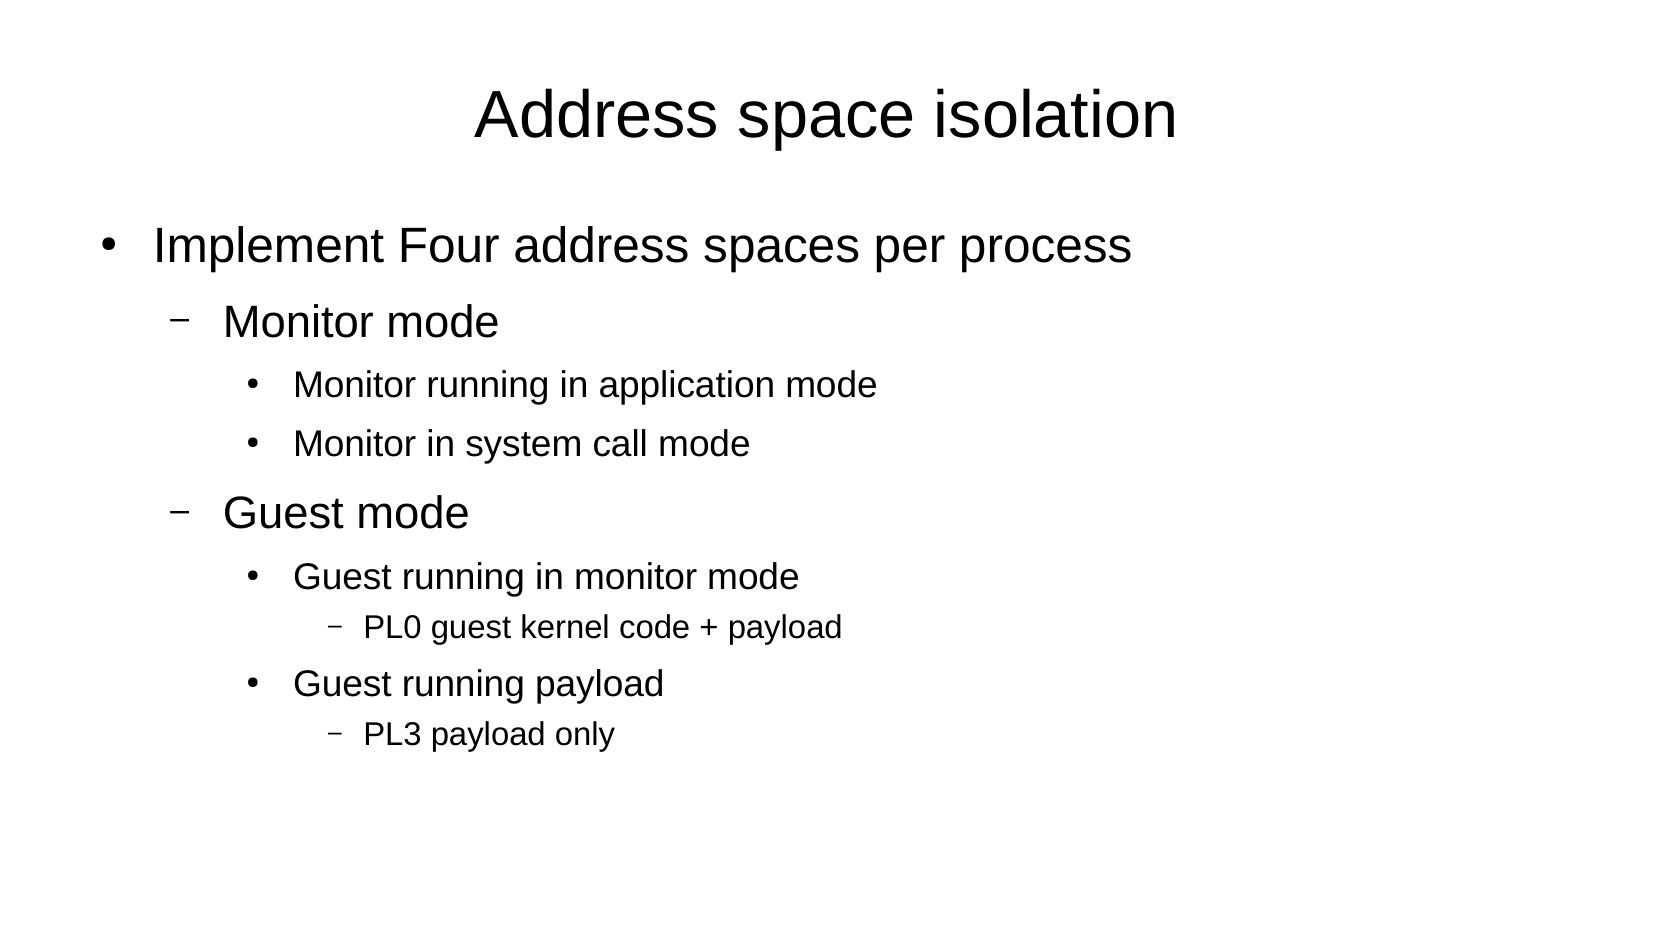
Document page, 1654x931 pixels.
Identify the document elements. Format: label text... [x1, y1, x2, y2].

title Address space isolation [82, 37, 1571, 193]
list Implement Four address spaces per process Monitor mode Monitor running in application mode Monitor in system call mode Guest mode Guest running in monitor mode PL0 guest kernel code + payload Guest running payload PL3 payload only [82, 217, 1571, 758]
